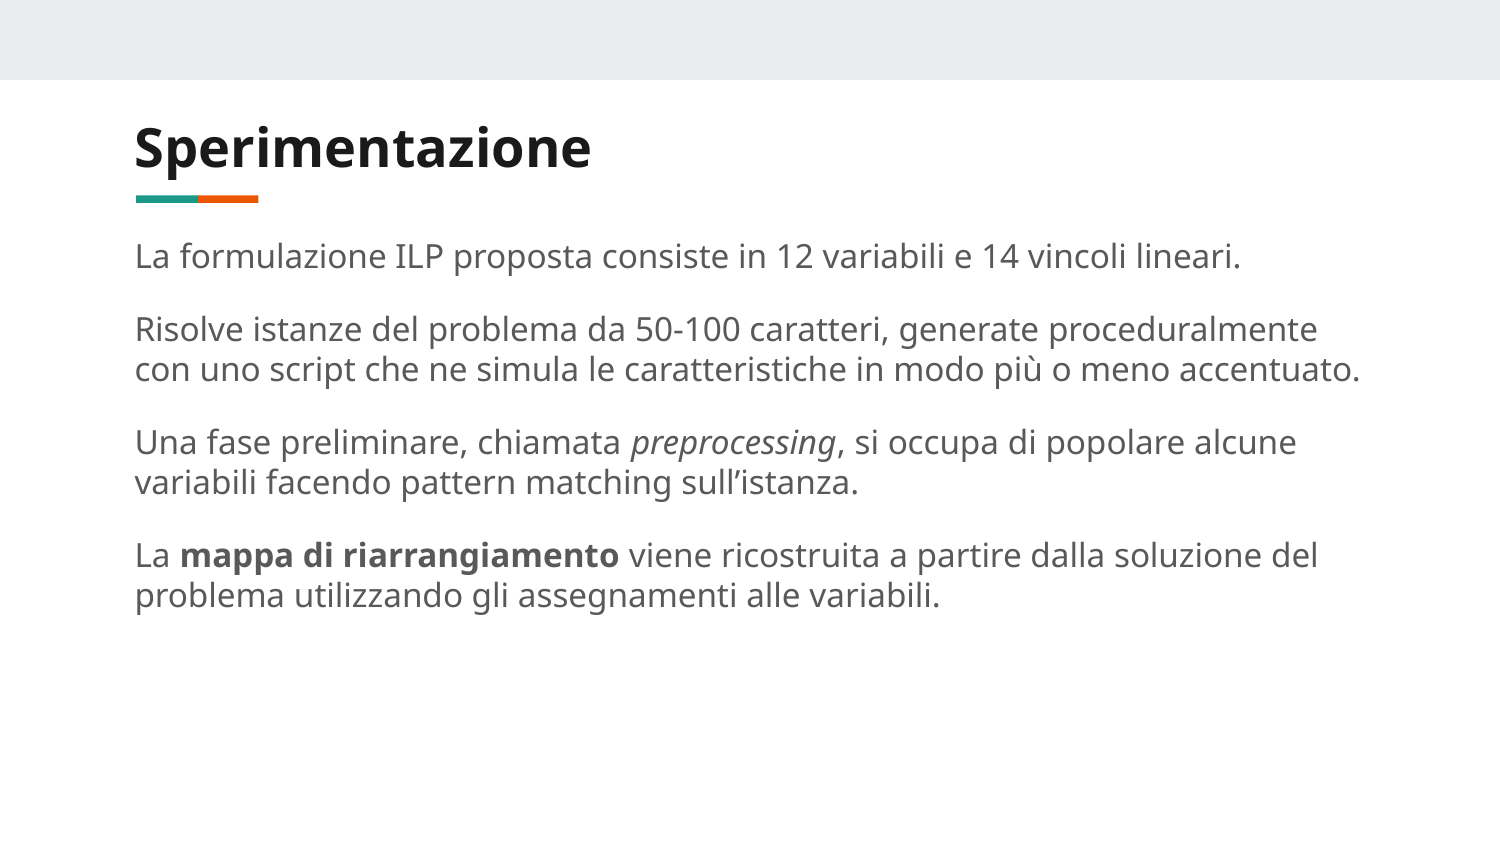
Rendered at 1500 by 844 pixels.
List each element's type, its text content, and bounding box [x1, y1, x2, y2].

title Sperimentazione [119, 98, 1381, 187]
list La formulazione ILP proposta consiste in 12 variabili e 14 vincoli lineari. Risolve istanze del problema da 50-100 caratteri, generate proceduralmente con uno script che ne simula le caratteristiche in modo più o meno accentuato. Una fase preliminare, chiamata preprocessing, si occupa di popolare alcune variabili facendo pattern matching sull’istanza. La mappa di riarrangiamento viene ricostruita a partire dalla soluzione del problema utilizzando gli assegnamenti alle variabili. [119, 220, 1381, 712]
